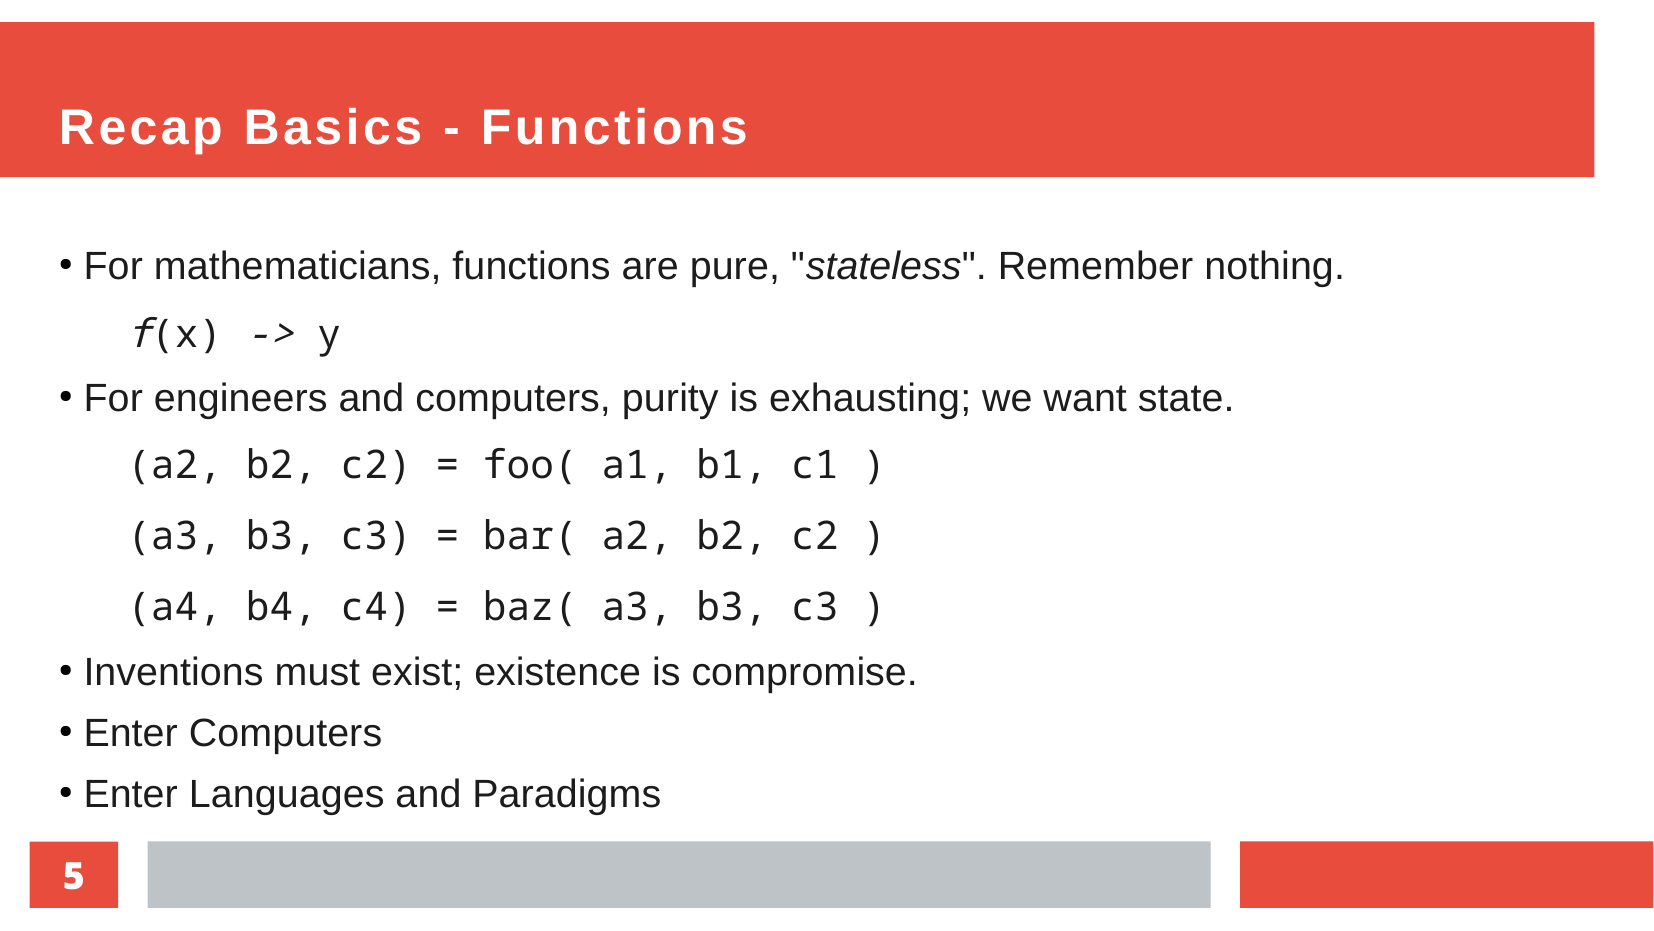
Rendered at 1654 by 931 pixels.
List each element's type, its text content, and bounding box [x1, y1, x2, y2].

list For mathematicians, functions are pure, "stateless". Remember nothing. f(x) -> y For engineers and computers, purity is exhausting; we want state. (a2, b2, c2) = foo( a1, b1, c1 ) (a3, b3, c3) = bar( a2, b2, c2 ) (a4, b4, c4) = baz( a3, b3, c3 ) Inventions must exist; existence is compromise. Enter Computers Enter Languages and Paradigms [59, 243, 1565, 820]
title Recap Basics - Functions [59, 44, 1595, 156]
